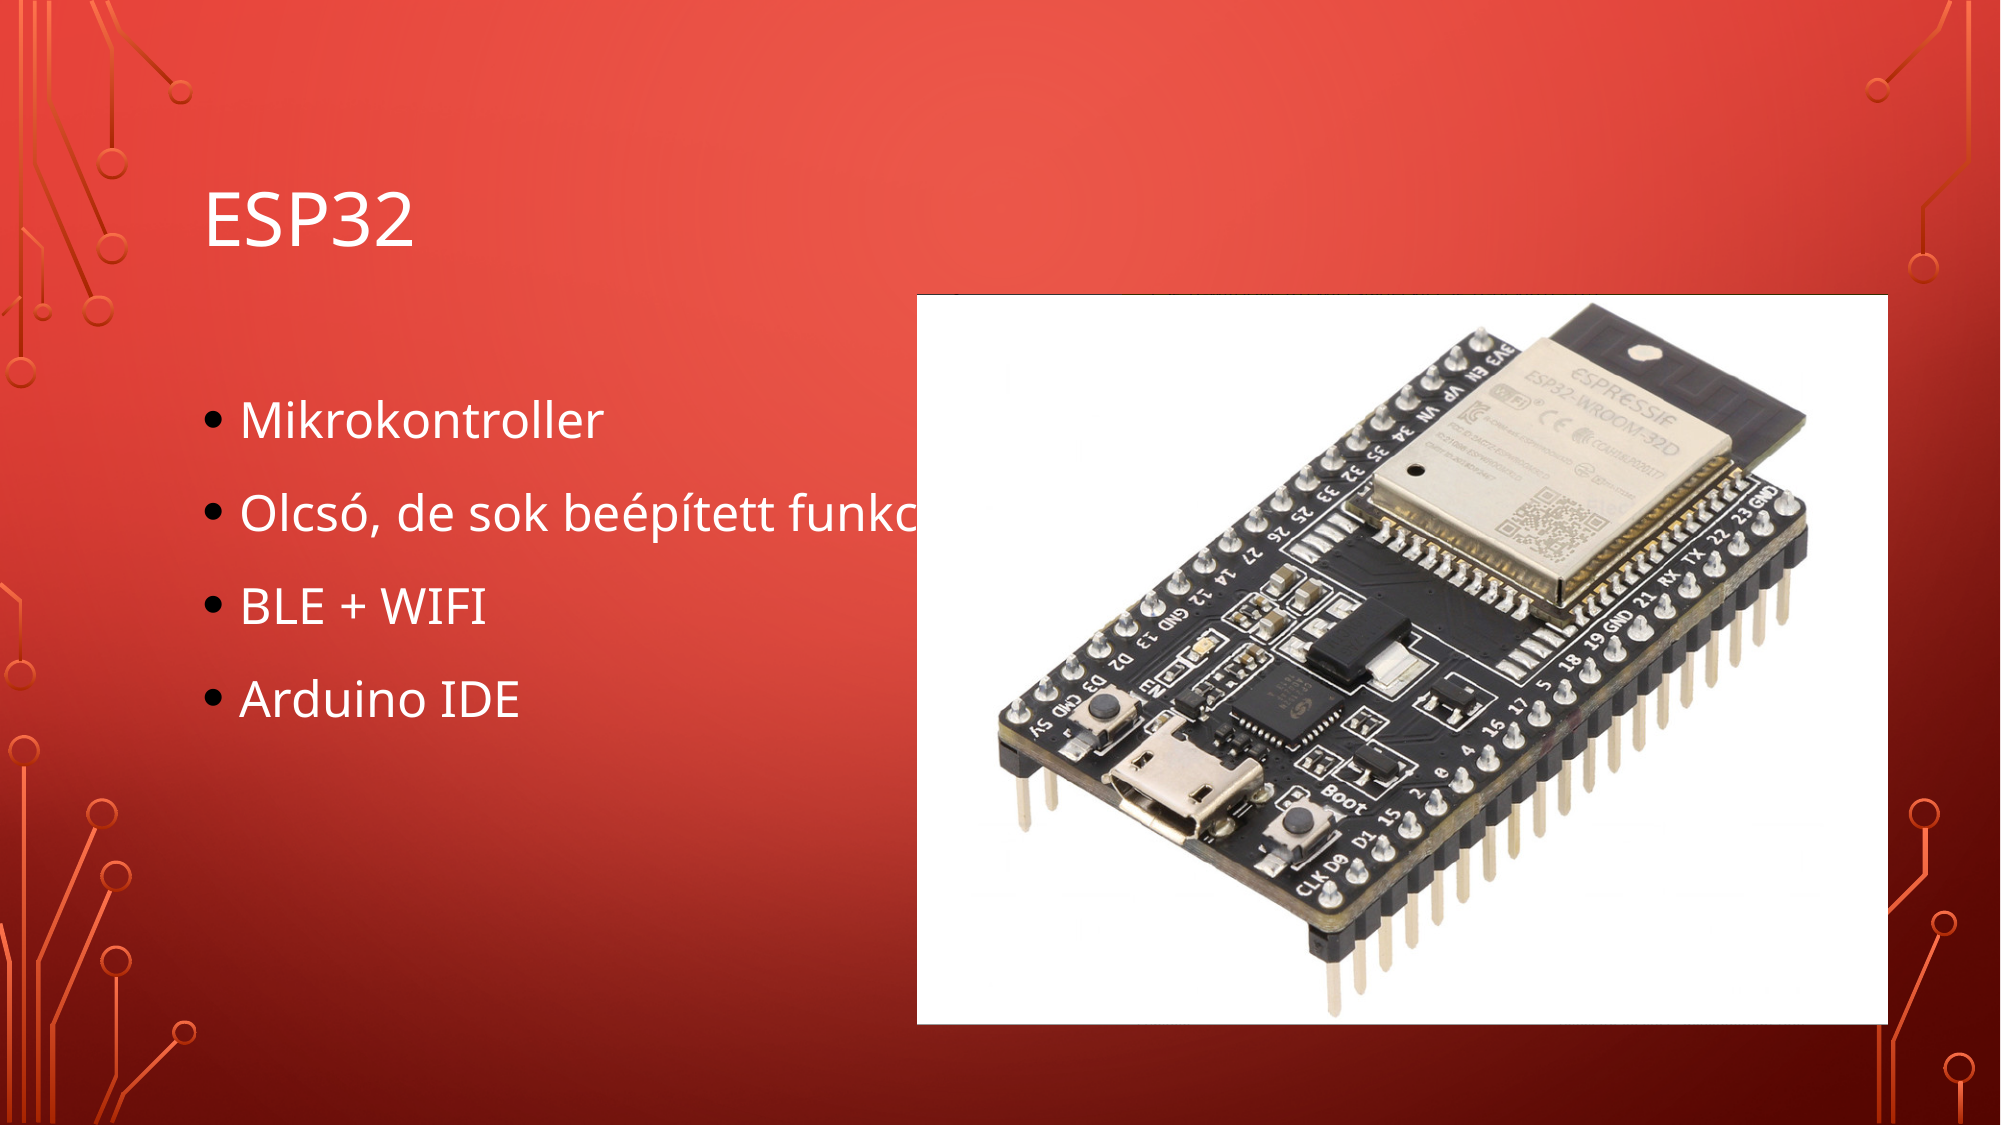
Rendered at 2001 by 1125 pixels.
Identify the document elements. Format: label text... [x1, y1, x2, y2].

picture [917, 294, 1888, 1025]
title ESP32 [187, 101, 1813, 344]
list Mikrokontroller Olcsó, de sok beépített funkció BLE + WIFI Arduino IDE [187, 369, 917, 951]
